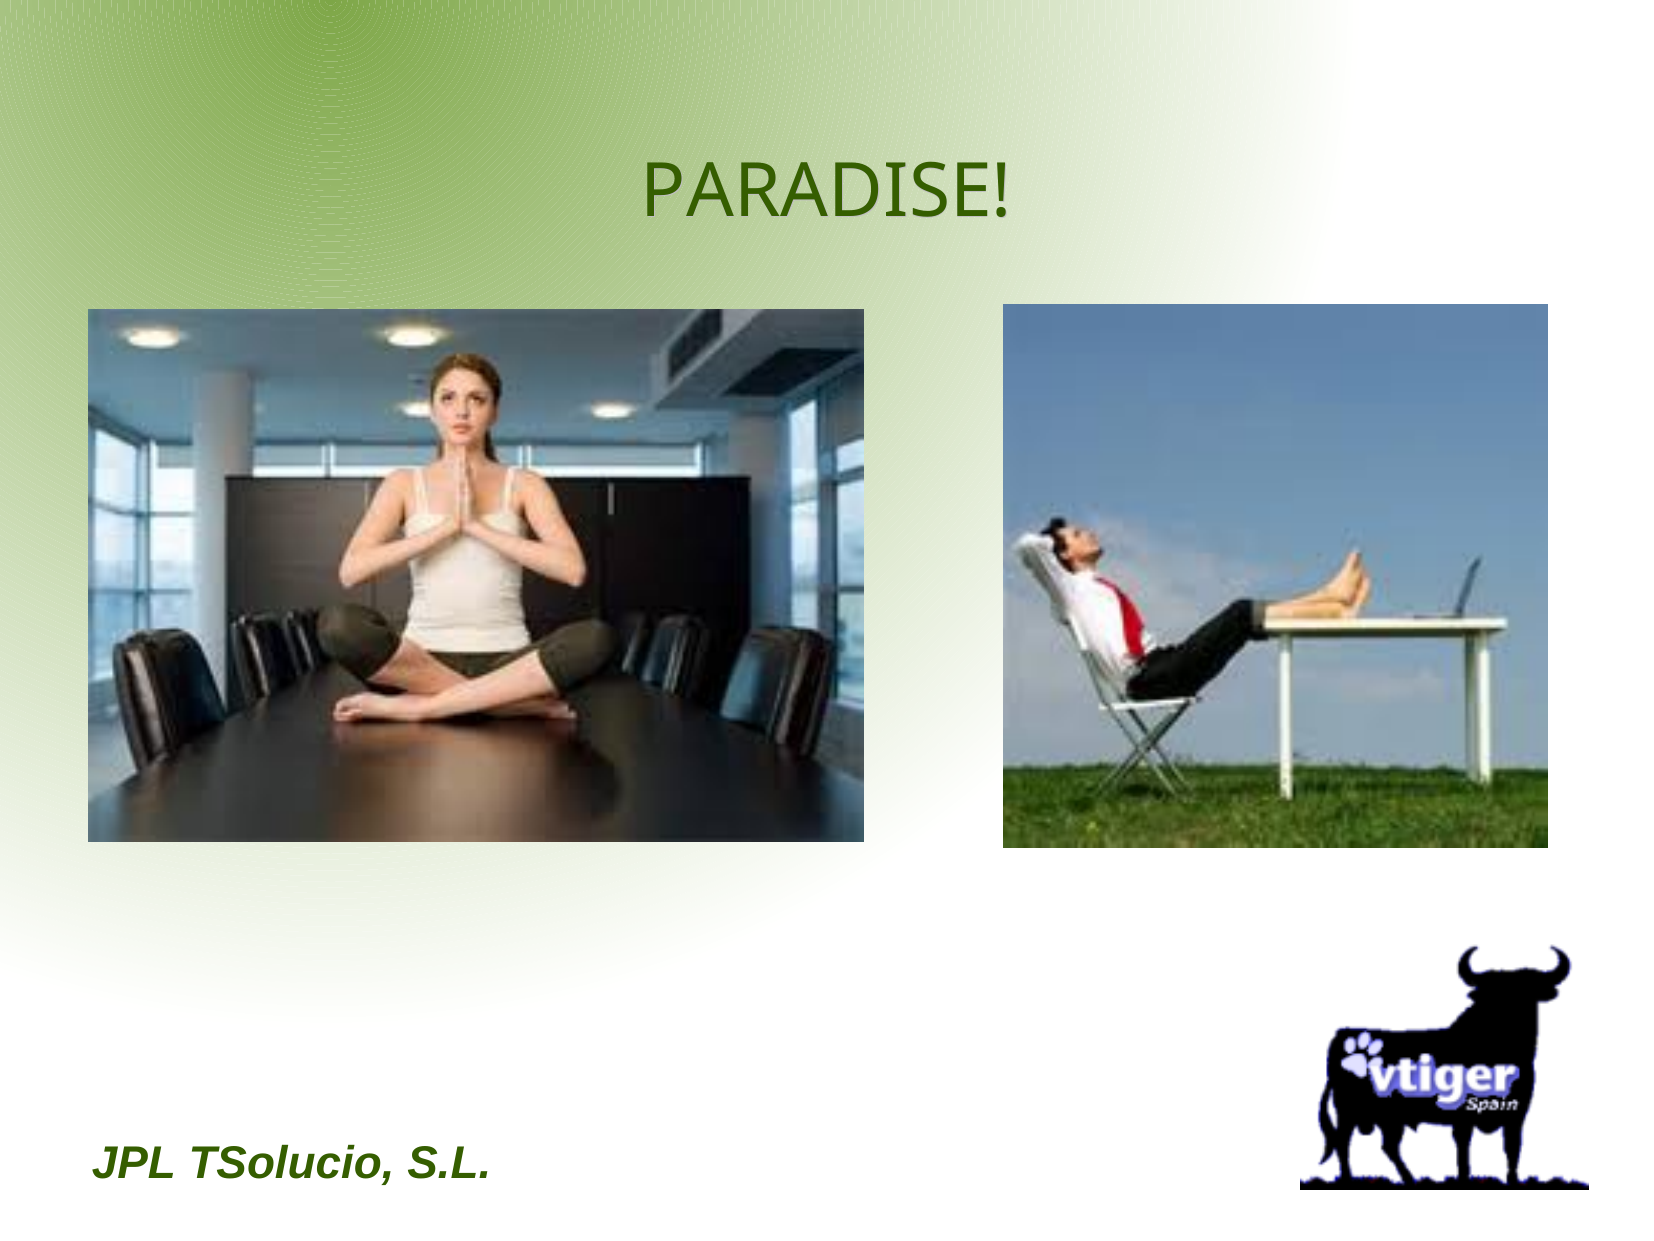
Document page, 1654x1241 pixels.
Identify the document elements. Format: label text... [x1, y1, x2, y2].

picture [1003, 304, 1548, 848]
picture [1300, 939, 1589, 1190]
title PARADISE! [0, 138, 1654, 237]
picture [88, 309, 864, 842]
